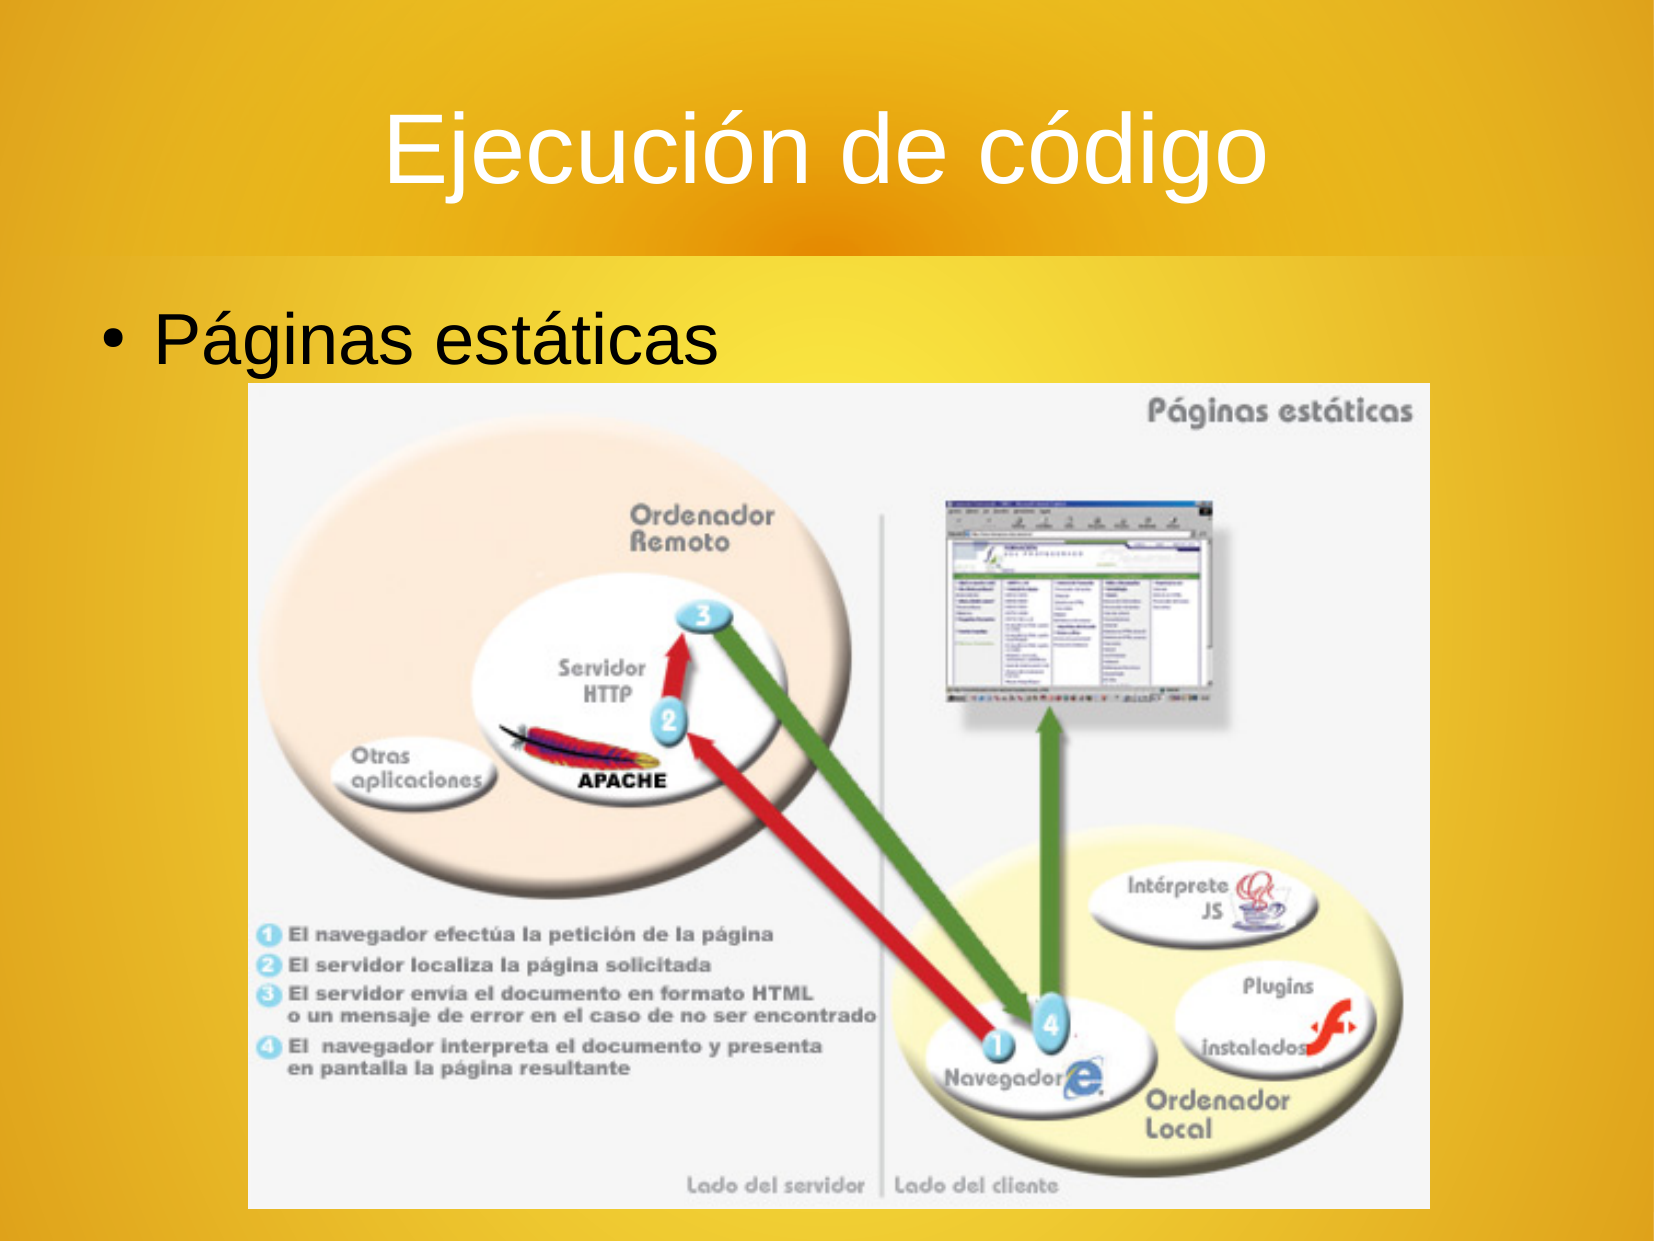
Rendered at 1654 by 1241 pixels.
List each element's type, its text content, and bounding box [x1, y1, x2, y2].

title Ejecución de código [82, 47, 1571, 252]
picture [248, 383, 1430, 1209]
list Páginas estáticas [82, 299, 1571, 1111]
